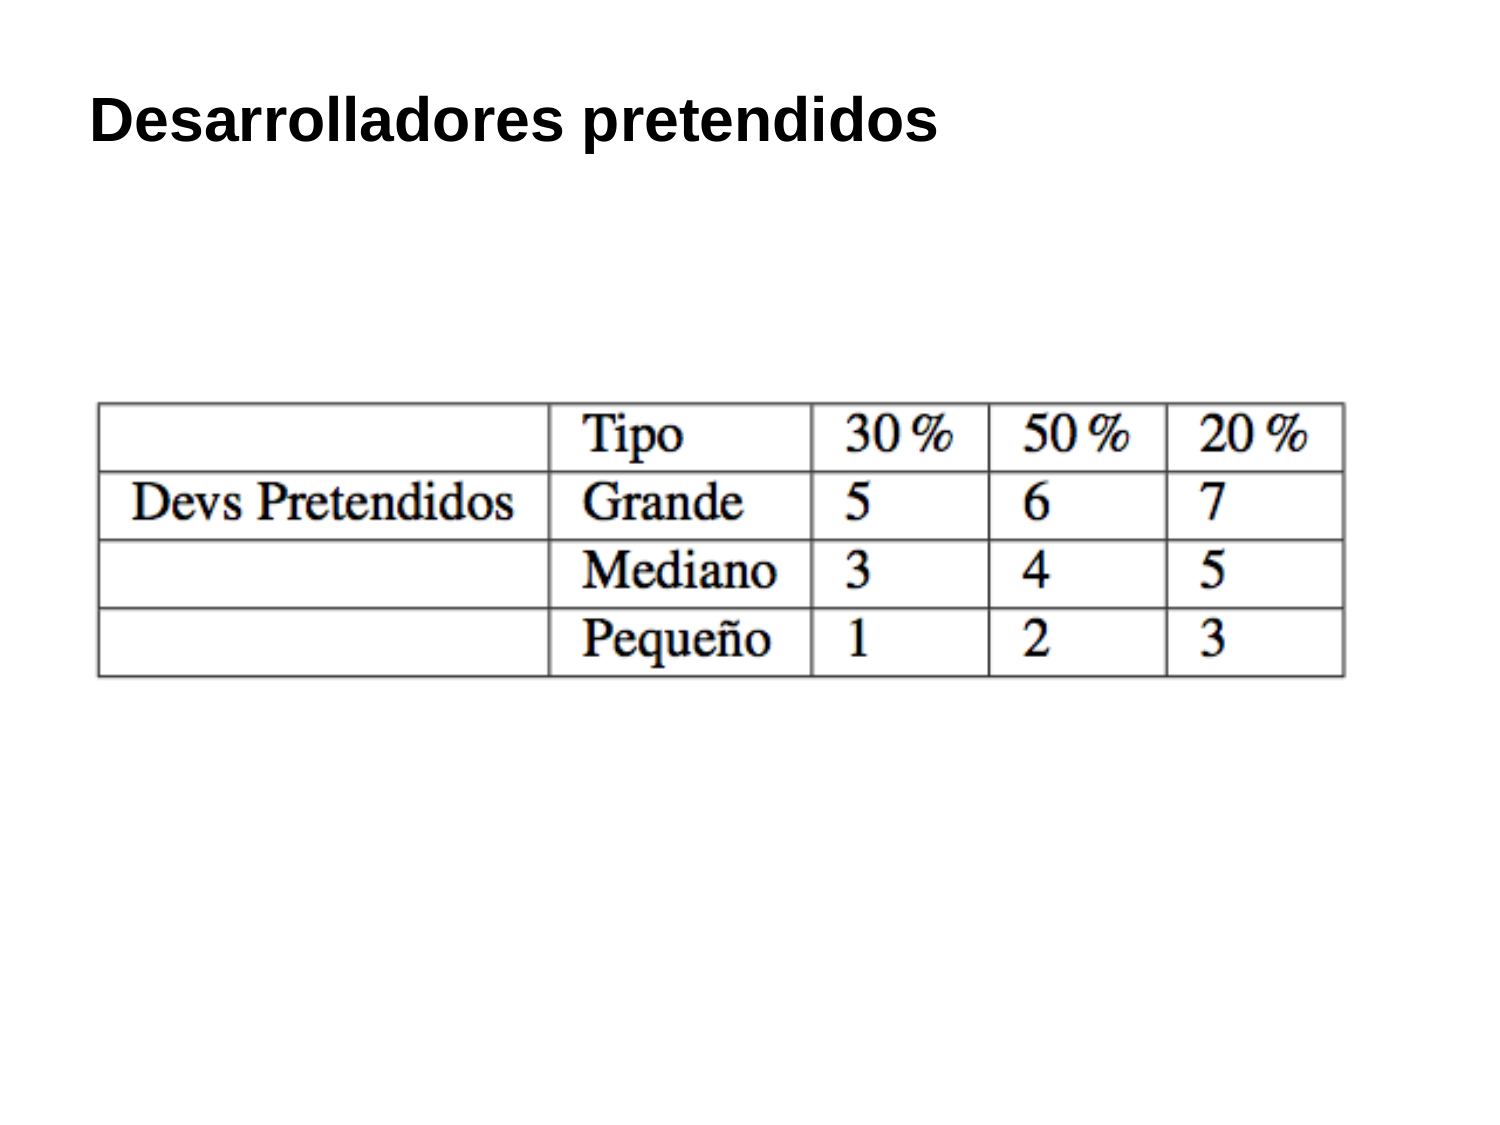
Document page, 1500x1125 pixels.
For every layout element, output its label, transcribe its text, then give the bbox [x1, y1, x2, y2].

picture [75, 391, 1375, 704]
text_box Desarrolladores pretendidos [75, 19, 1425, 128]
